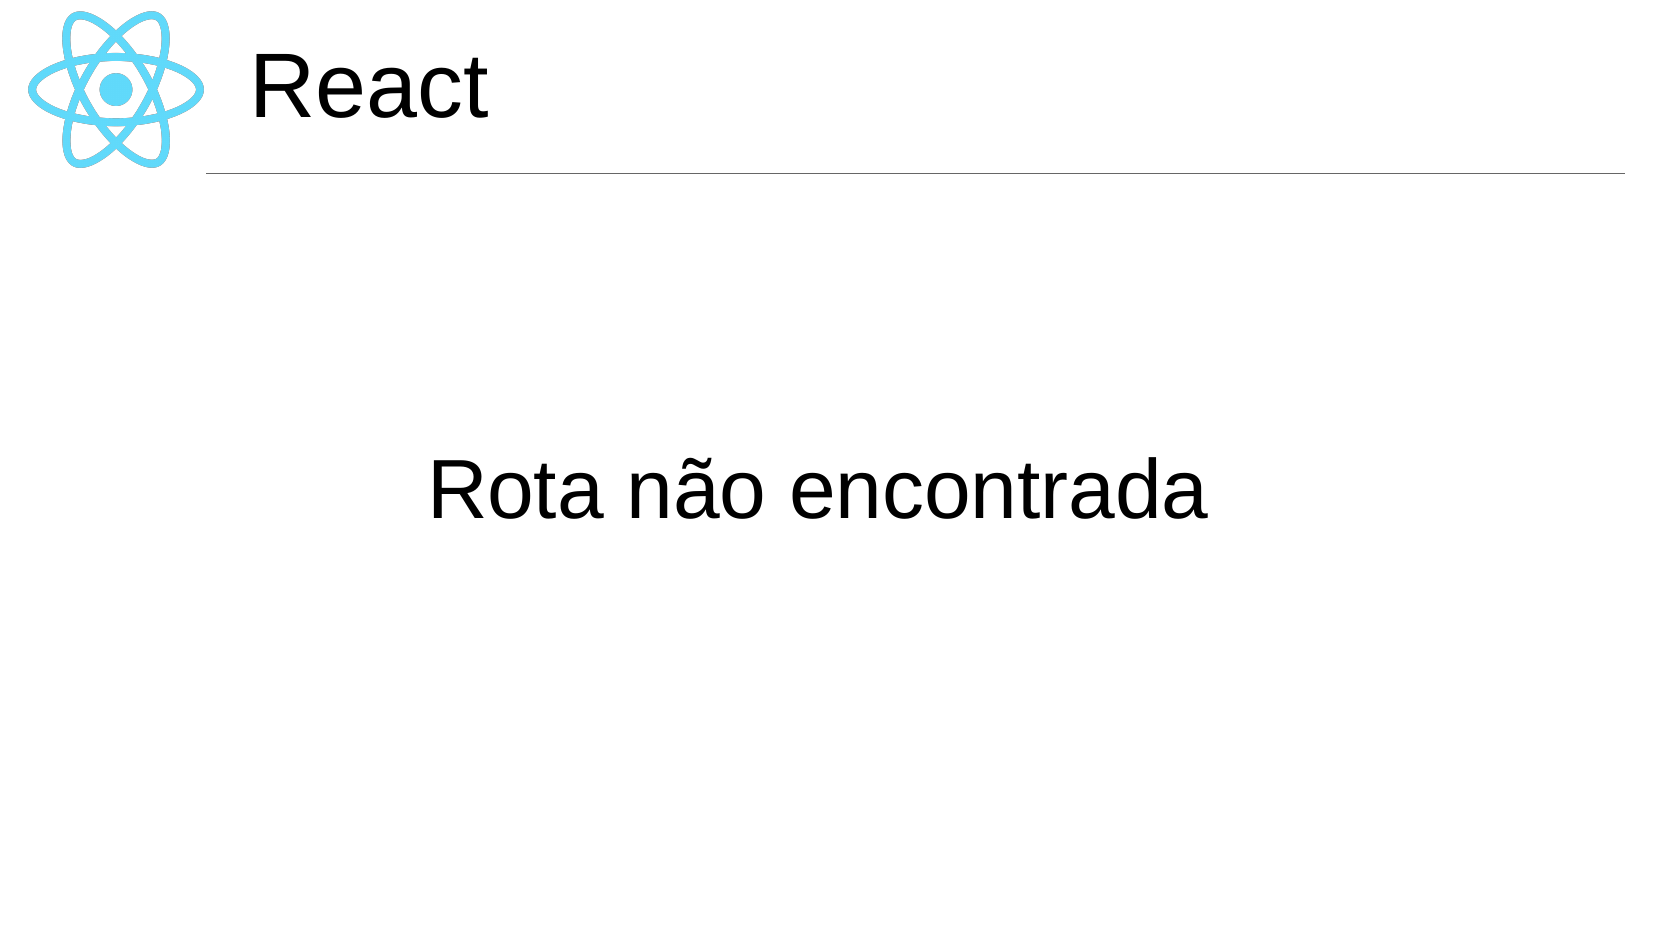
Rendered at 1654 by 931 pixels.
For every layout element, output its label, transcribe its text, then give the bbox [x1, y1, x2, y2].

title React [292, 7, 1654, 164]
picture [0, 0, 292, 207]
list Rota não encontrada [383, 442, 1211, 621]
